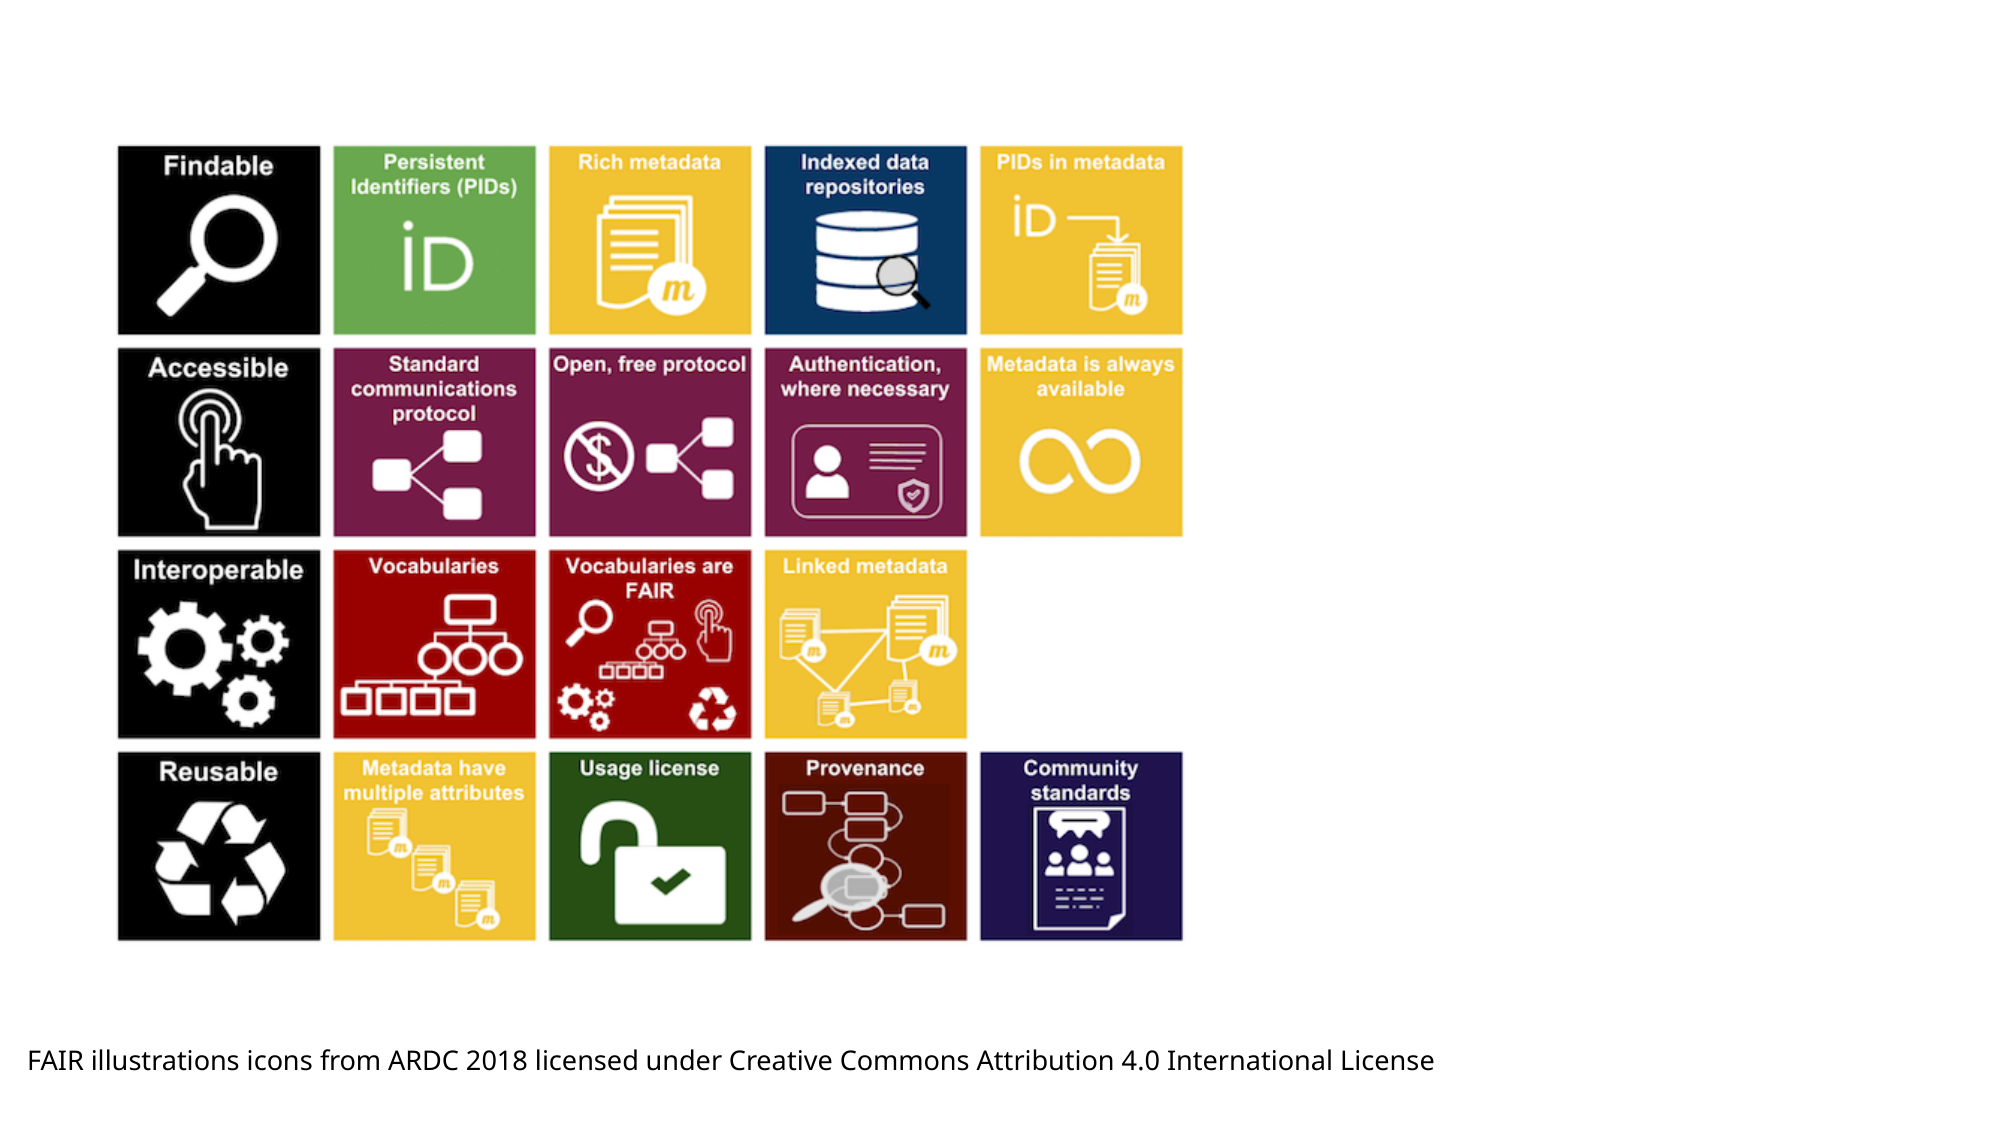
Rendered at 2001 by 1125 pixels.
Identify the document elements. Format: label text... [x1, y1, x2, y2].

picture [111, 139, 1264, 981]
text_box FAIR illustrations icons from ARDC 2018 licensed under Creative Commons Attribution 4.0 International License [12, 1028, 1548, 1125]
